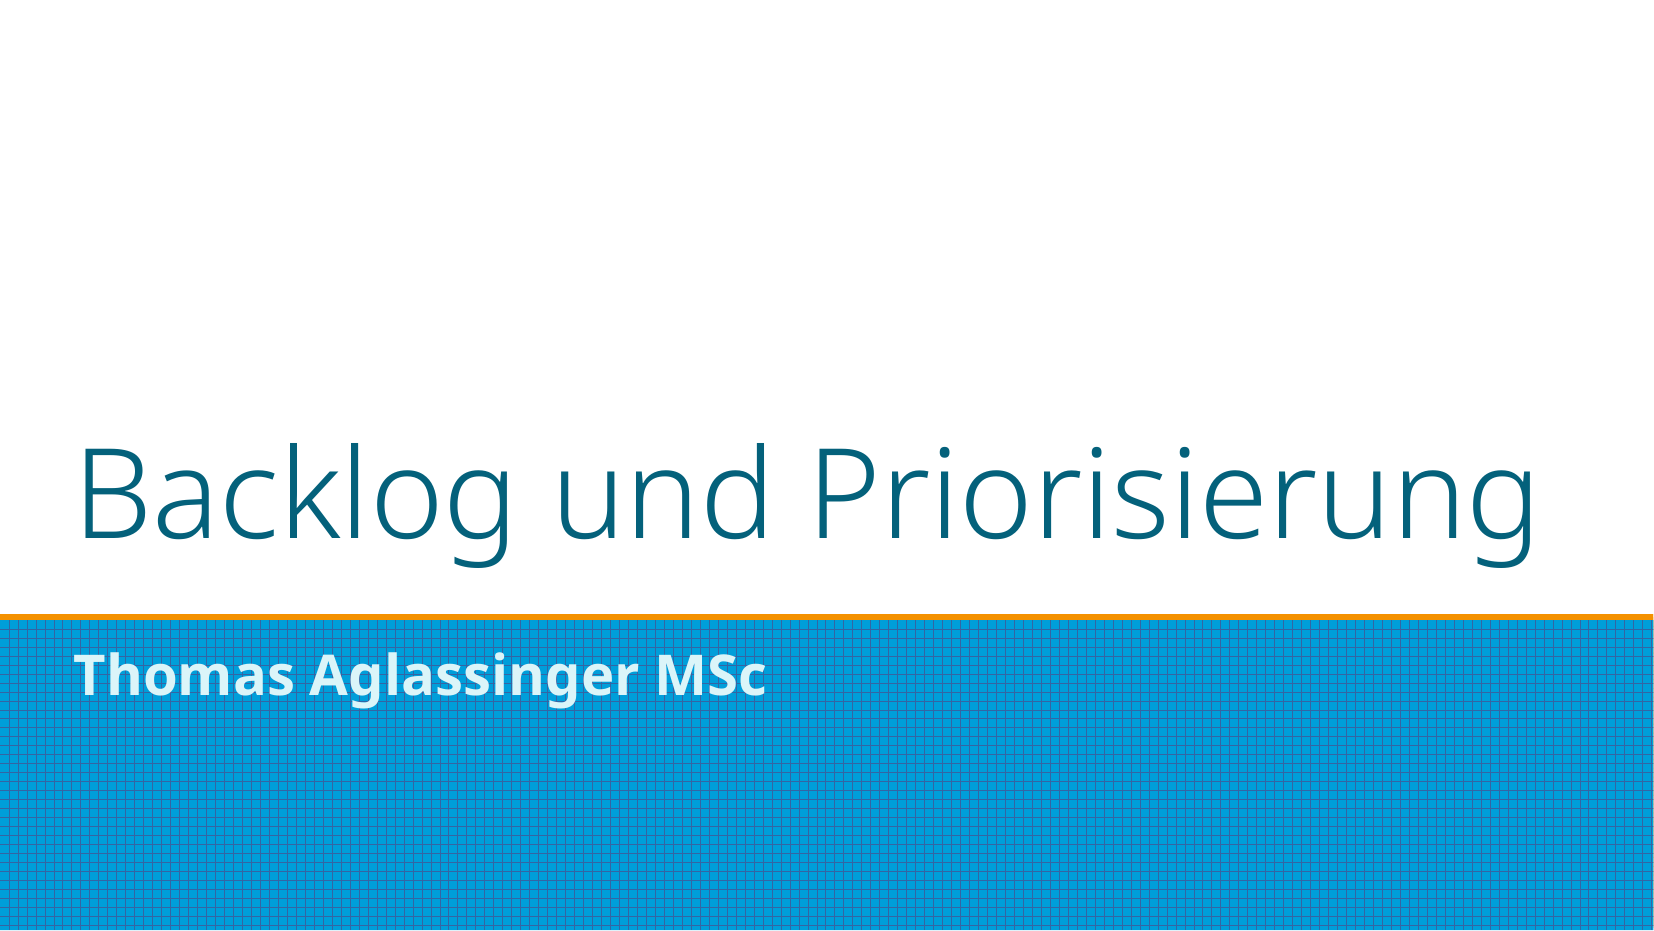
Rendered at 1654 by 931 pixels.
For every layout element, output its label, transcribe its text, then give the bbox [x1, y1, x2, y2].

subtitle Thomas Aglassinger MSc [73, 634, 1551, 827]
title Backlog und Priorisierung [73, 44, 1551, 576]
